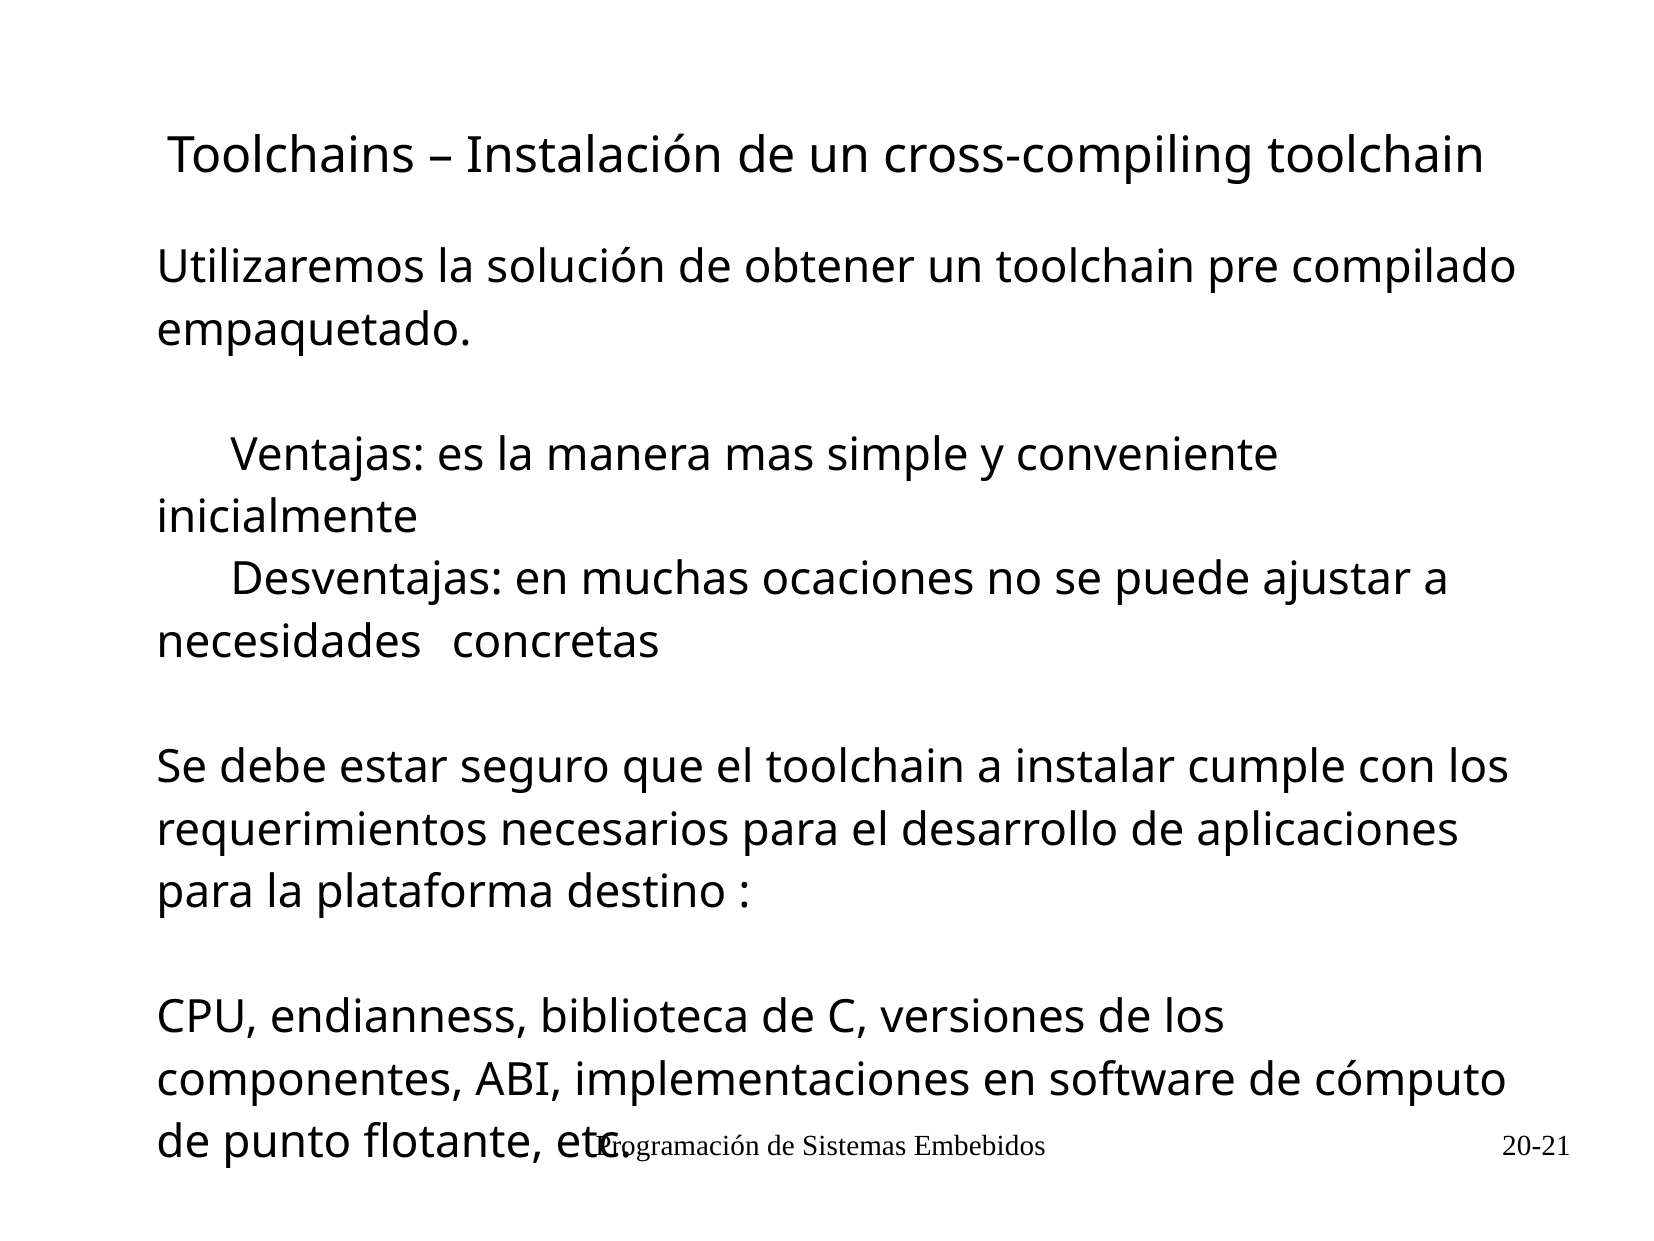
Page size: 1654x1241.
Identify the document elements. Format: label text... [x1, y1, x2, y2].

title Toolchains – Instalación de un cross-compiling toolchain [82, 49, 1571, 257]
text_box Utilizaremos la solución de obtener un toolchain pre compilado empaquetado. Ventajas: es la manera mas simple y conveniente inicialmente Desventajas: en muchas ocaciones no se puede ajustar a necesidades concretas Se debe estar seguro que el toolchain a instalar cumple con los requerimientos necesarios para el desarrollo de aplicaciones para la plataforma destino : CPU, endianness, biblioteca de C, versiones de los componentes, ABI, implementaciones en software de cómputo de punto flotante, etc. [141, 226, 1560, 1158]
